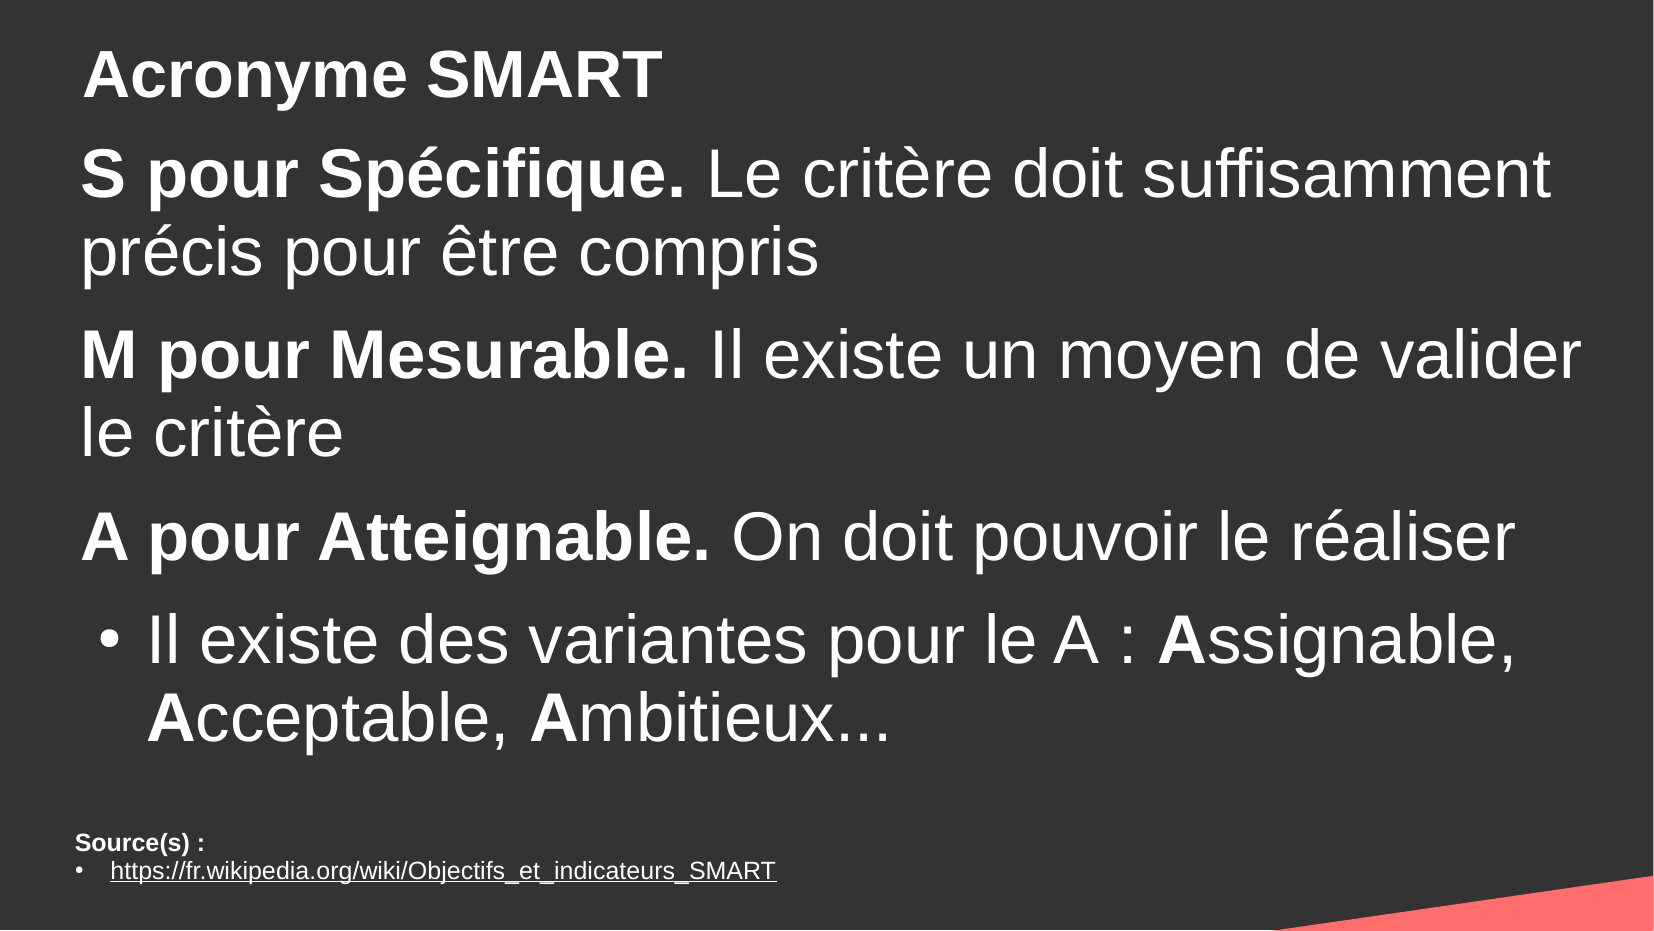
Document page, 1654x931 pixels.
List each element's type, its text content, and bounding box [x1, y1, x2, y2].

text_box Source(s) : https://fr.wikipedia.org/wiki/Objectifs_et_indicateurs_SMART [60, 821, 1546, 921]
title Acronyme SMART [82, 37, 1571, 122]
text_box [1270, 875, 1654, 931]
list S pour Spécifique. Le critère doit suffisamment précis pour être compris M pour Mesurable. Il existe un moyen de valider le critère A pour Atteignable. On doit pouvoir le réaliser Il existe des variantes pour le A : Assignable, Acceptable, Ambitieux... [80, 135, 1620, 768]
